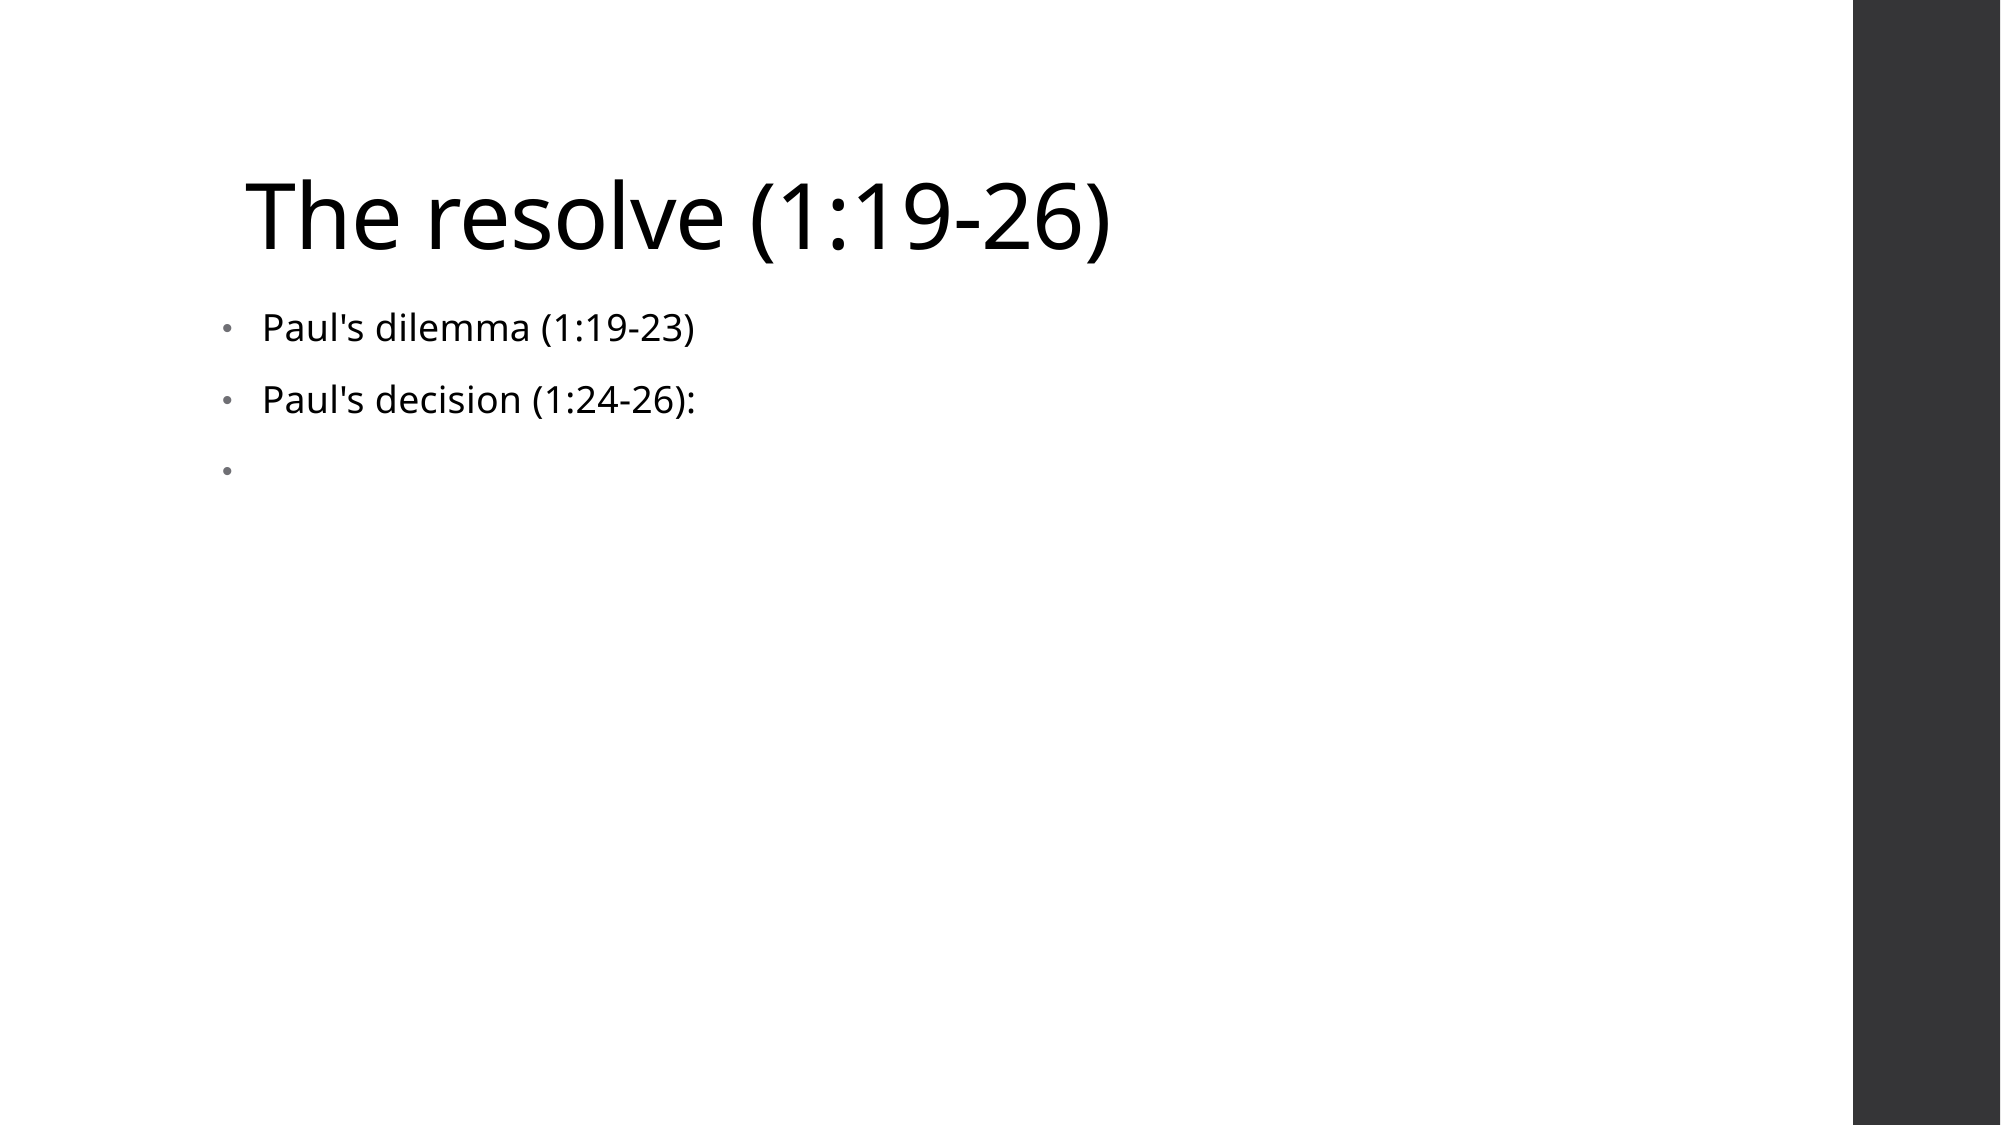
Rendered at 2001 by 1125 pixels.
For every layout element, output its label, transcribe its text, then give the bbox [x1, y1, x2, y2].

list Paul's dilemma (1:19-23) Paul's decision (1:24-26): [206, 299, 1617, 1014]
title The resolve (1:19-26) [206, 60, 1797, 278]
